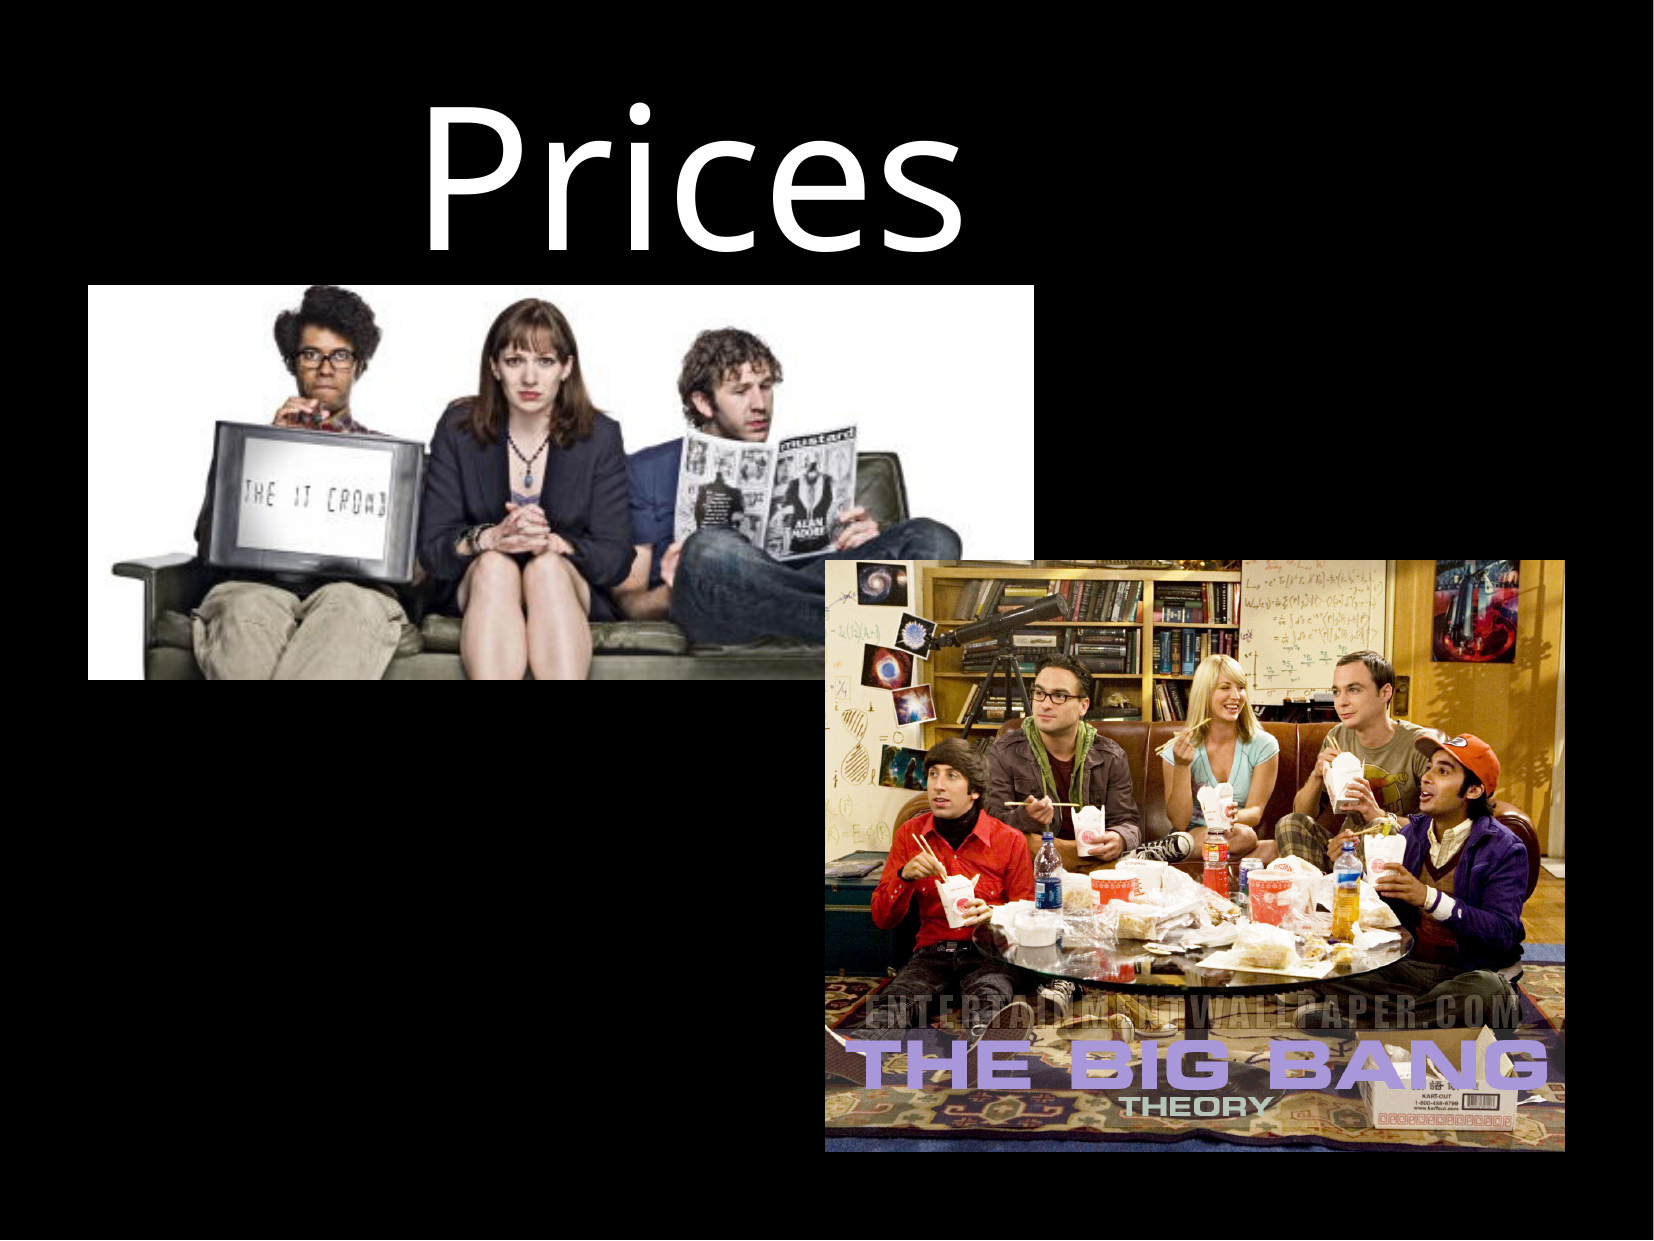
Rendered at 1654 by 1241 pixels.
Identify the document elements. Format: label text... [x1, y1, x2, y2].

text_box Prices [396, 29, 1258, 244]
picture [88, 285, 1565, 1152]
